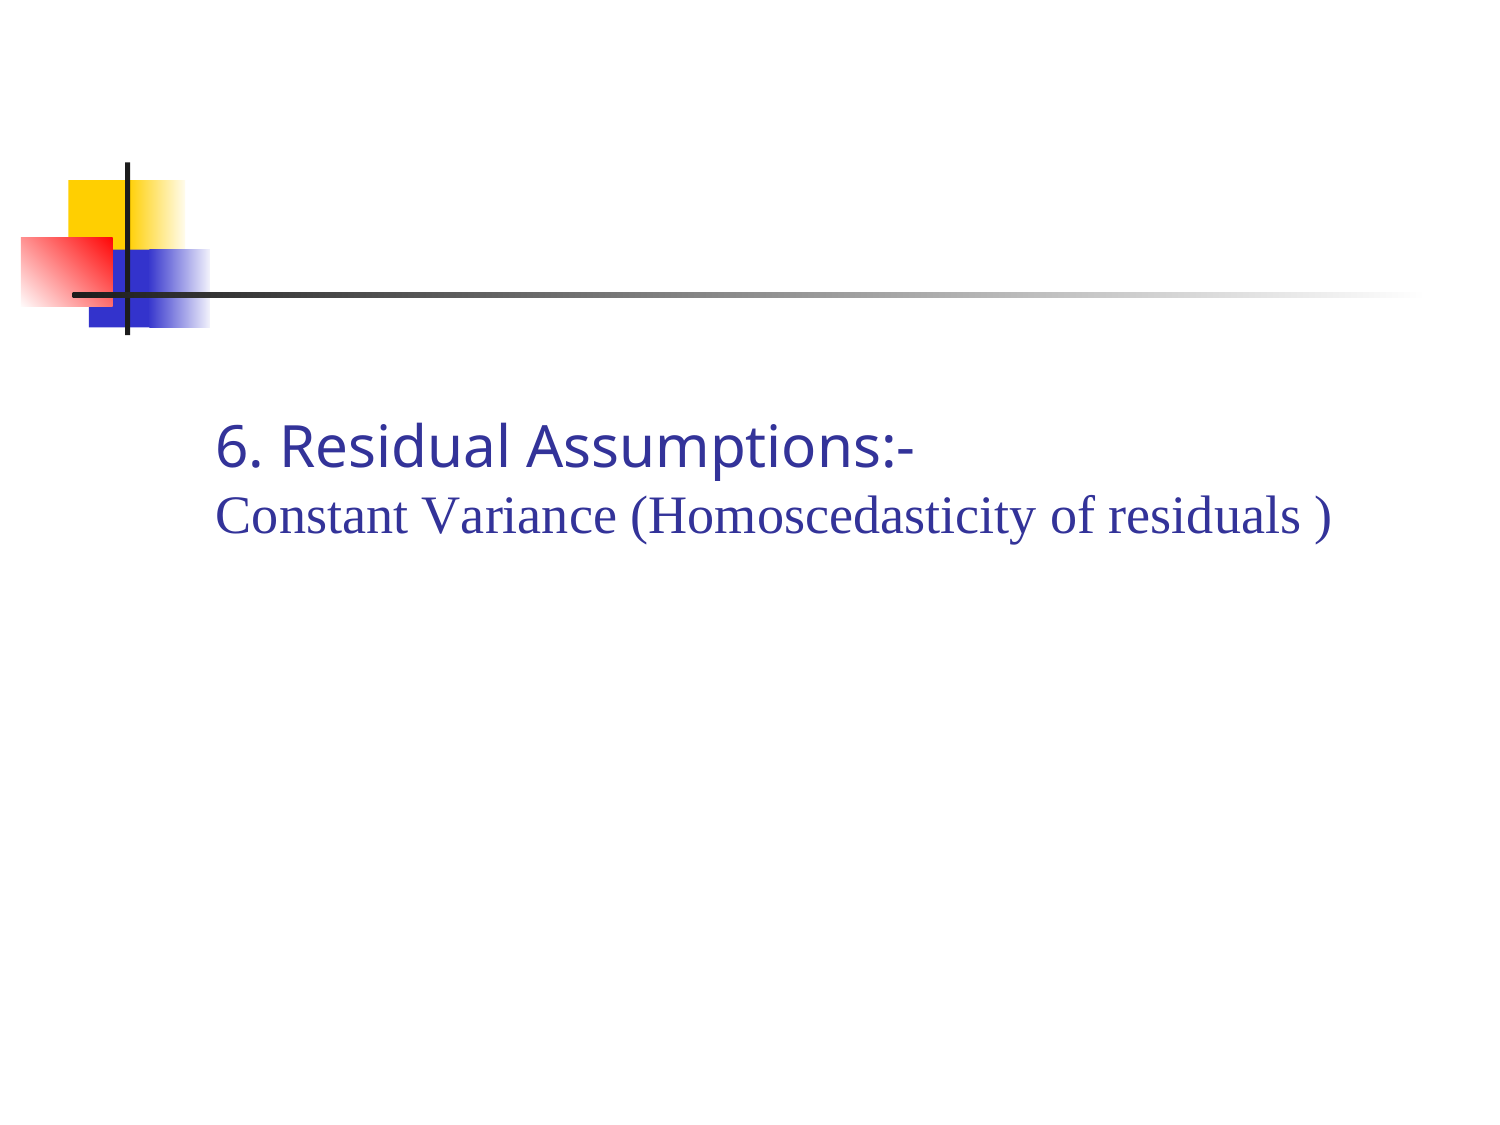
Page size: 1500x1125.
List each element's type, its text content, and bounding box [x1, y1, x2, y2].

title 6. Residual Assumptions:- Constant Variance (Homoscedasticity of residuals ) [200, 401, 1476, 552]
